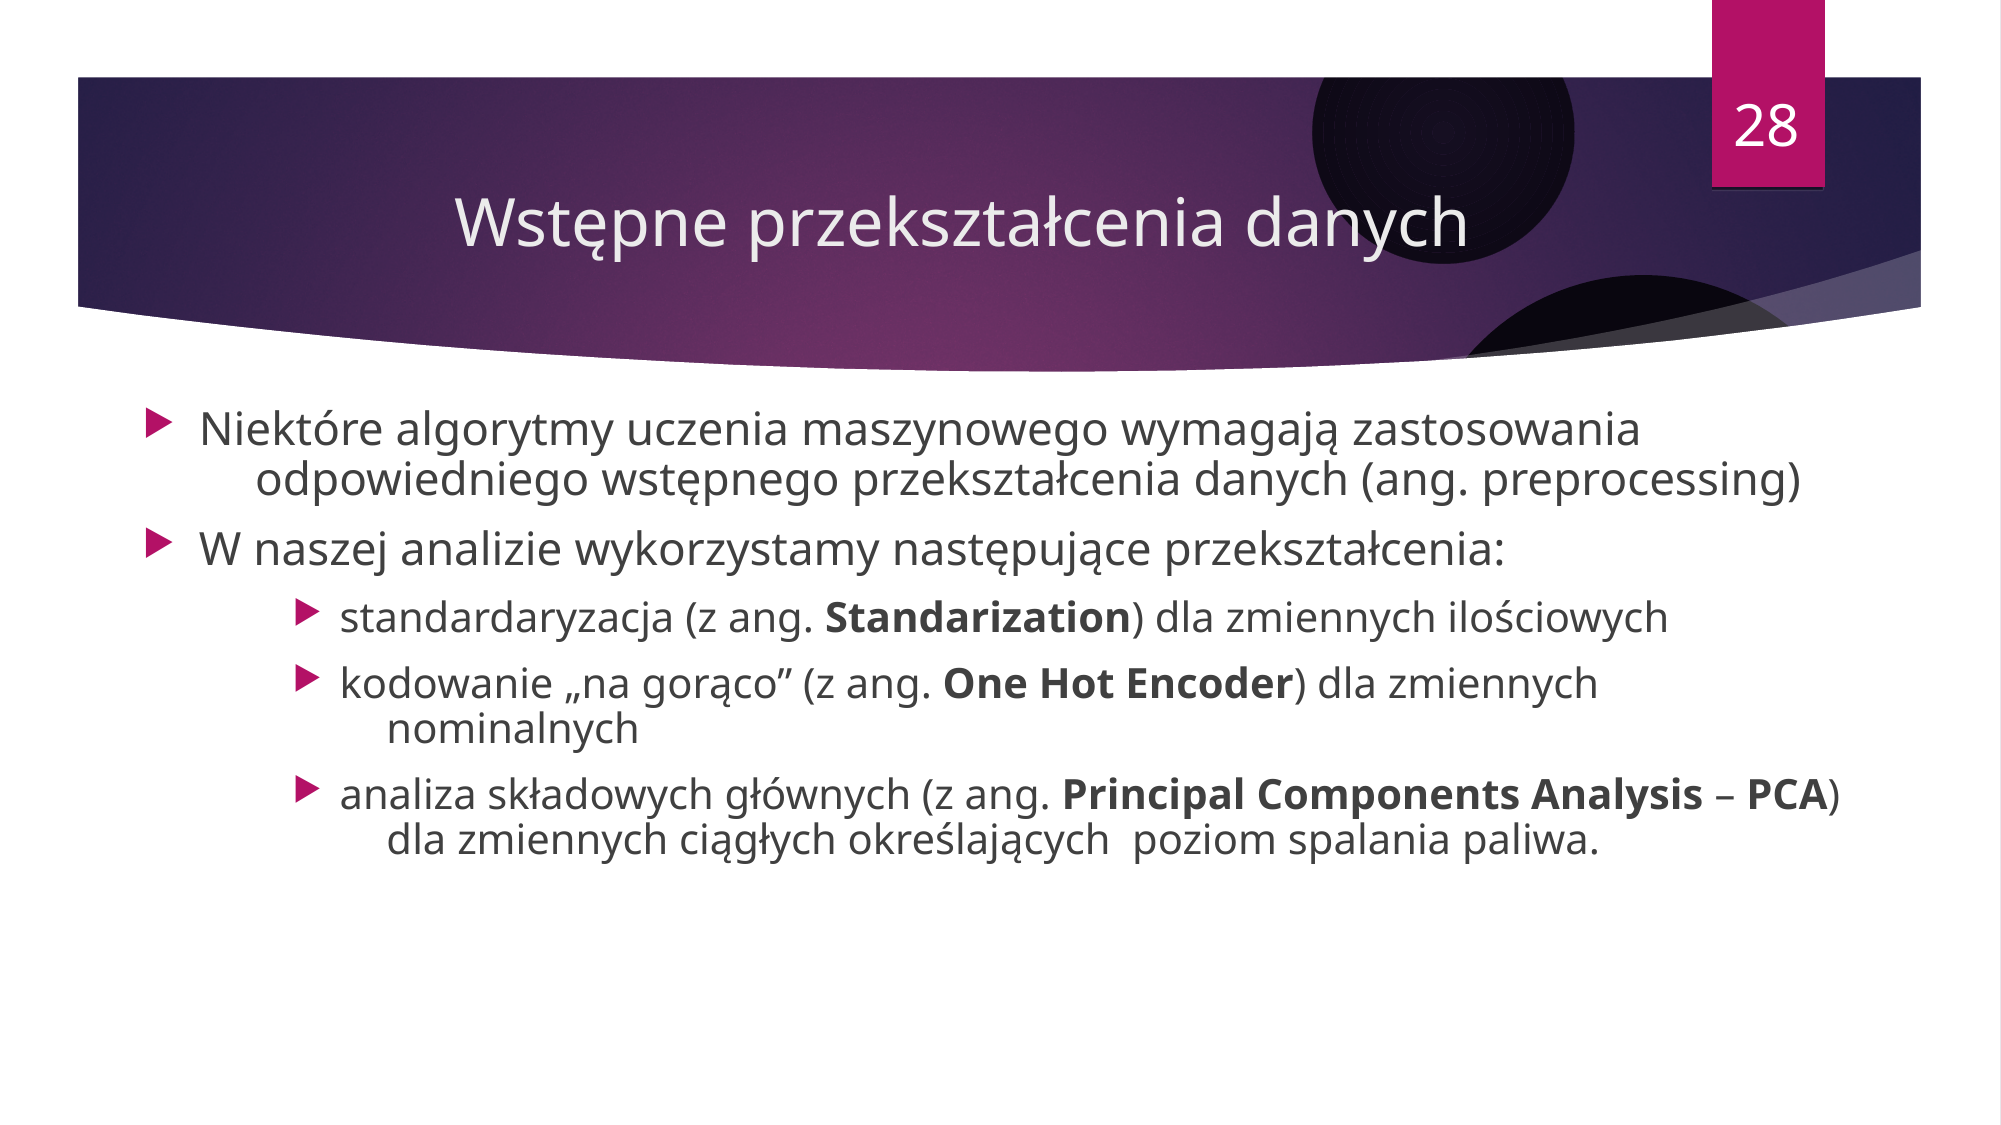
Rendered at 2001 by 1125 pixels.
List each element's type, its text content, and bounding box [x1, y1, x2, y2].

title Wstępne przekształcenia danych [321, 161, 1605, 278]
list Niektóre algorytmy uczenia maszynowego wymagają zastosowania odpowiedniego wstępnego przekształcenia danych (ang. preprocessing) W naszej analizie wykorzystamy następujące przekształcenia: standardaryzacja (z ang. Standarization) dla zmiennych ilościowych kodowanie „na gorąco” (z ang. One Hot Encoder) dla zmiennych nominalnych analiza składowych głównych (z ang. Principal Components Analysis – PCA) dla zmiennych ciągłych określających poziom spalania paliwa. [127, 398, 1873, 923]
text_box [1698, 48, 1836, 175]
